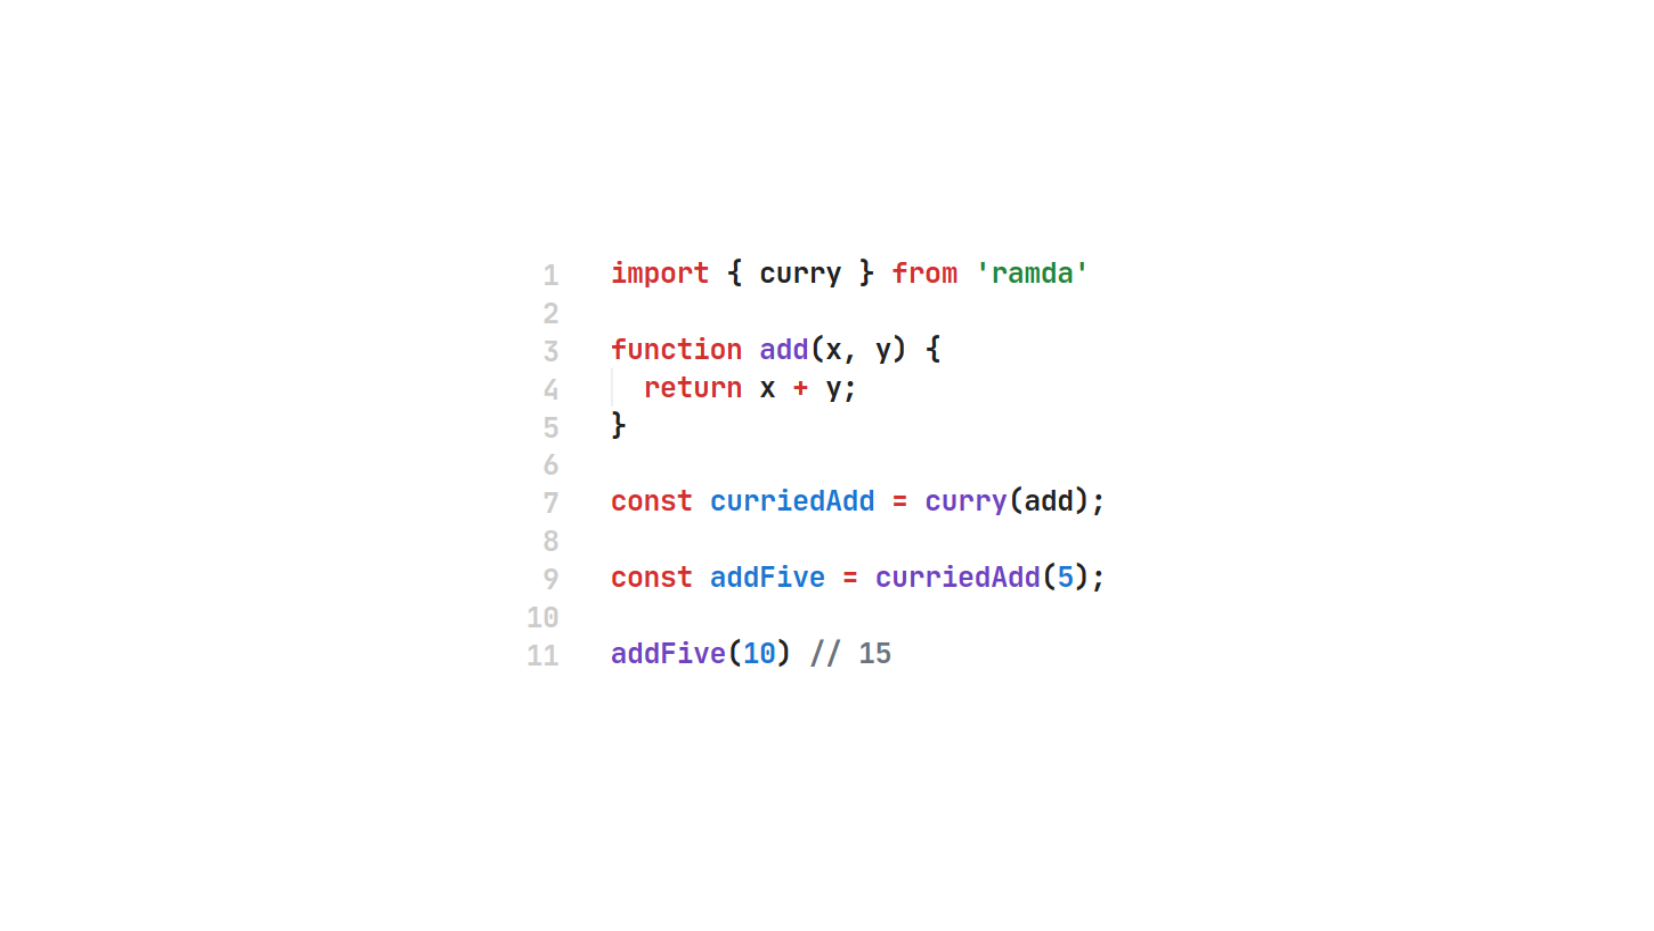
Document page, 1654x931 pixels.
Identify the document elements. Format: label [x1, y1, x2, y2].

picture [522, 254, 1132, 676]
